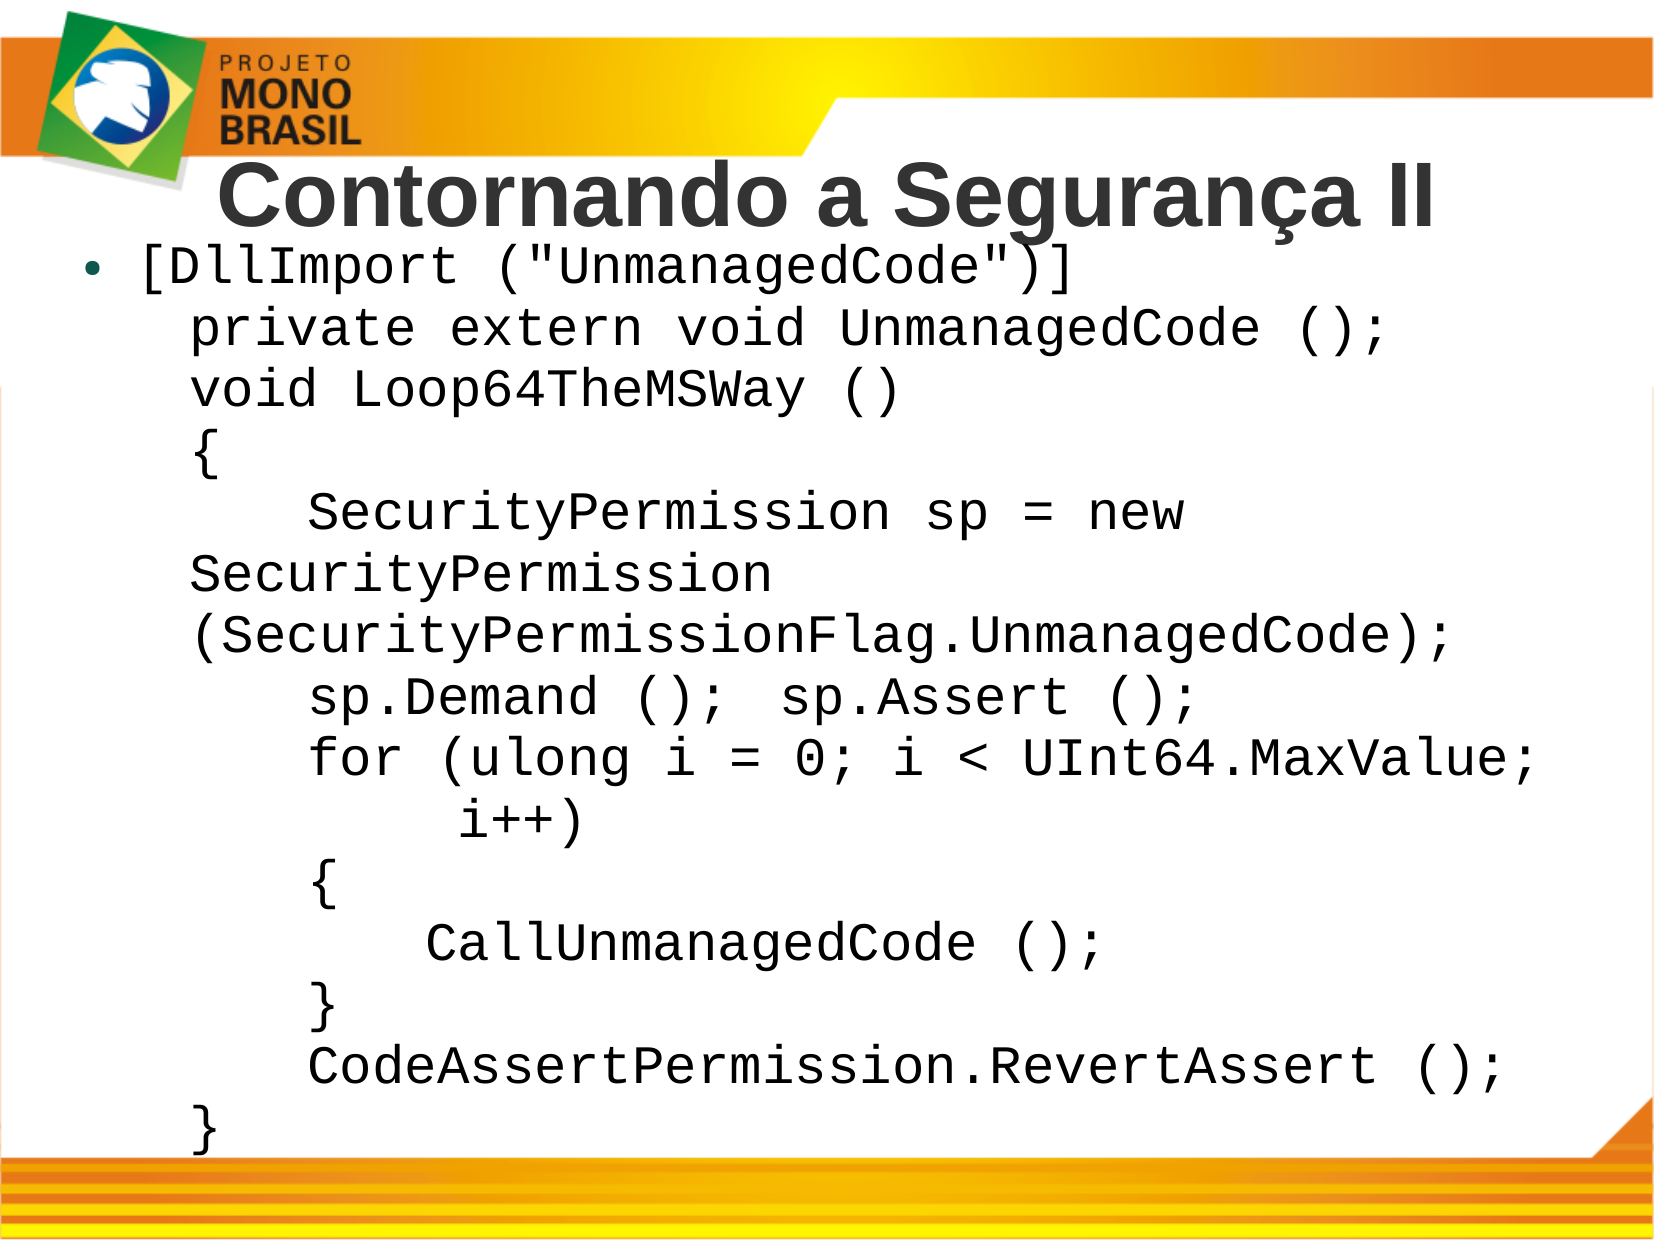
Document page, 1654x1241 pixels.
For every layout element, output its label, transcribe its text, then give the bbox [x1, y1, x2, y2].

list [DllImport ("UnmanagedCode")] private extern void UnmanagedCode (); void Loop64TheMSWay () { SecurityPermission sp = new SecurityPermission (SecurityPermissionFlag.UnmanagedCode); sp.Demand (); sp.Assert (); for (ulong i = 0; i < UInt64.MaxValue; i++) { CallUnmanagedCode (); } CodeAssertPermission.RevertAssert (); } [47, 238, 1617, 1211]
title Contornando a Segurança II [121, 91, 1534, 238]
picture [0, 0, 1654, 1241]
